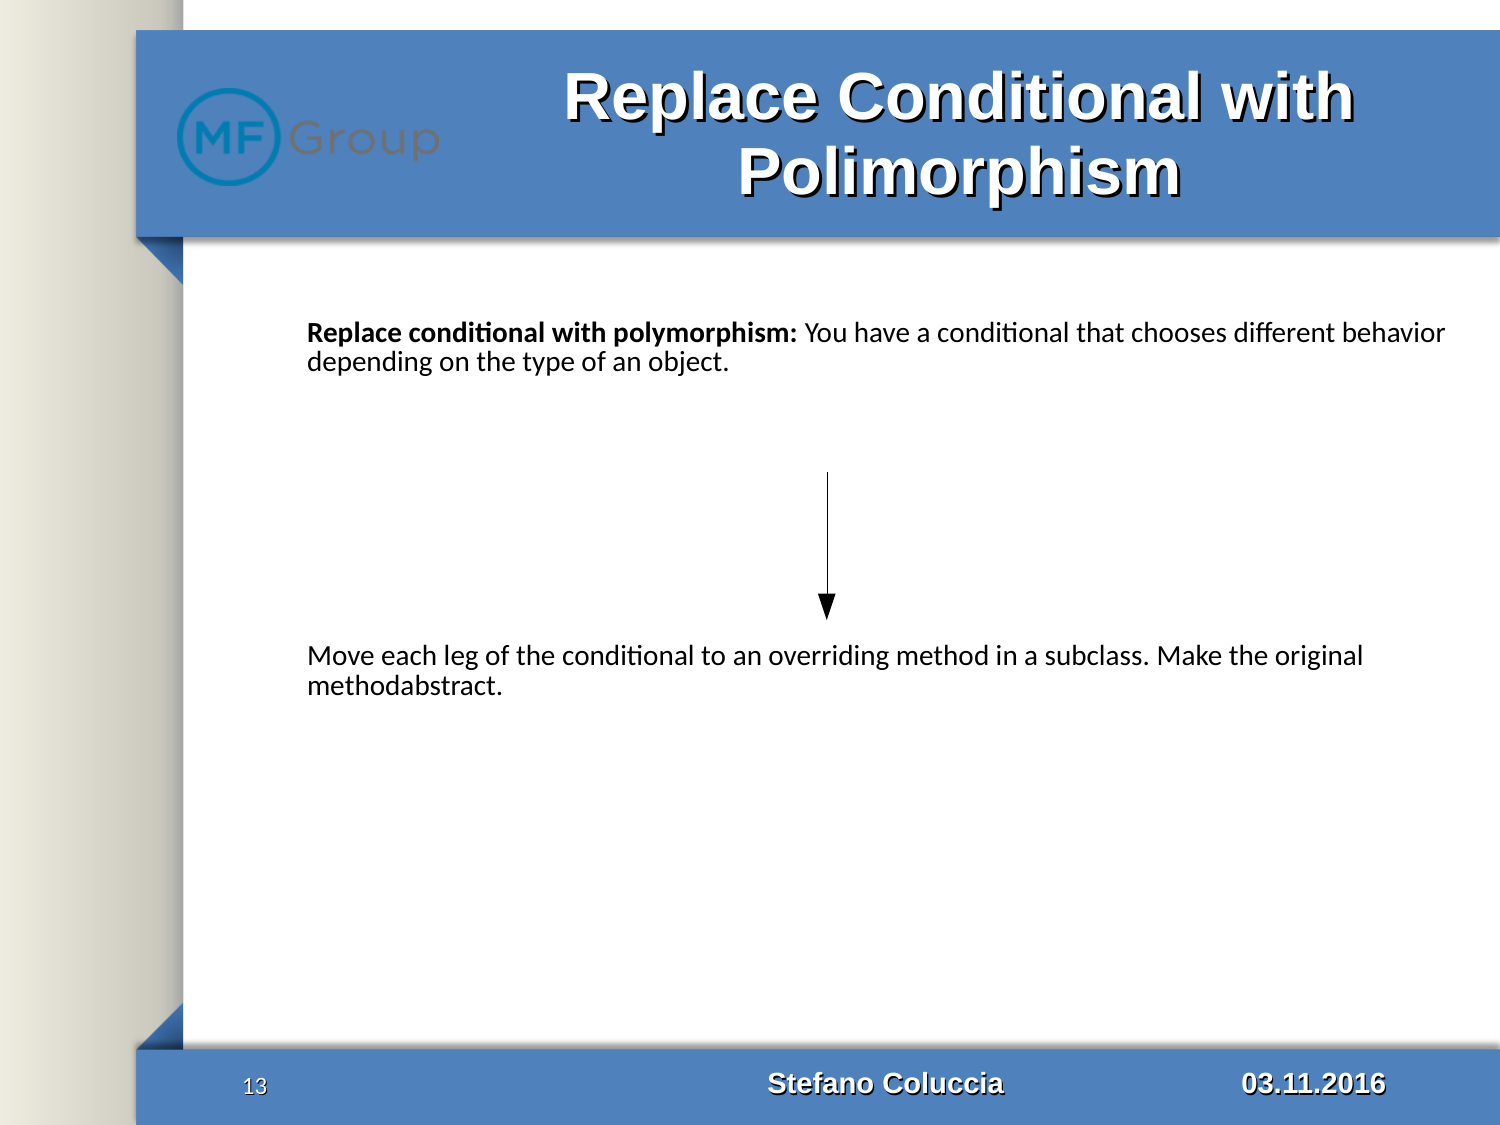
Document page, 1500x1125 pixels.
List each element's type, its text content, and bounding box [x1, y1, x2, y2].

list Replace conditional with polymorphism: You have a conditional that chooses different behavior depending on the type of an object. Move each leg of the conditional to an overriding method in a subclass. Make the original methodabstract. [236, 261, 1453, 975]
title 03.11.2016 [1151, 1062, 1477, 1105]
title Replace Conditional with Polimorphism [472, 38, 1447, 230]
title Stefano Coluccia [738, 1062, 1034, 1105]
picture [0, 0, 1500, 1125]
